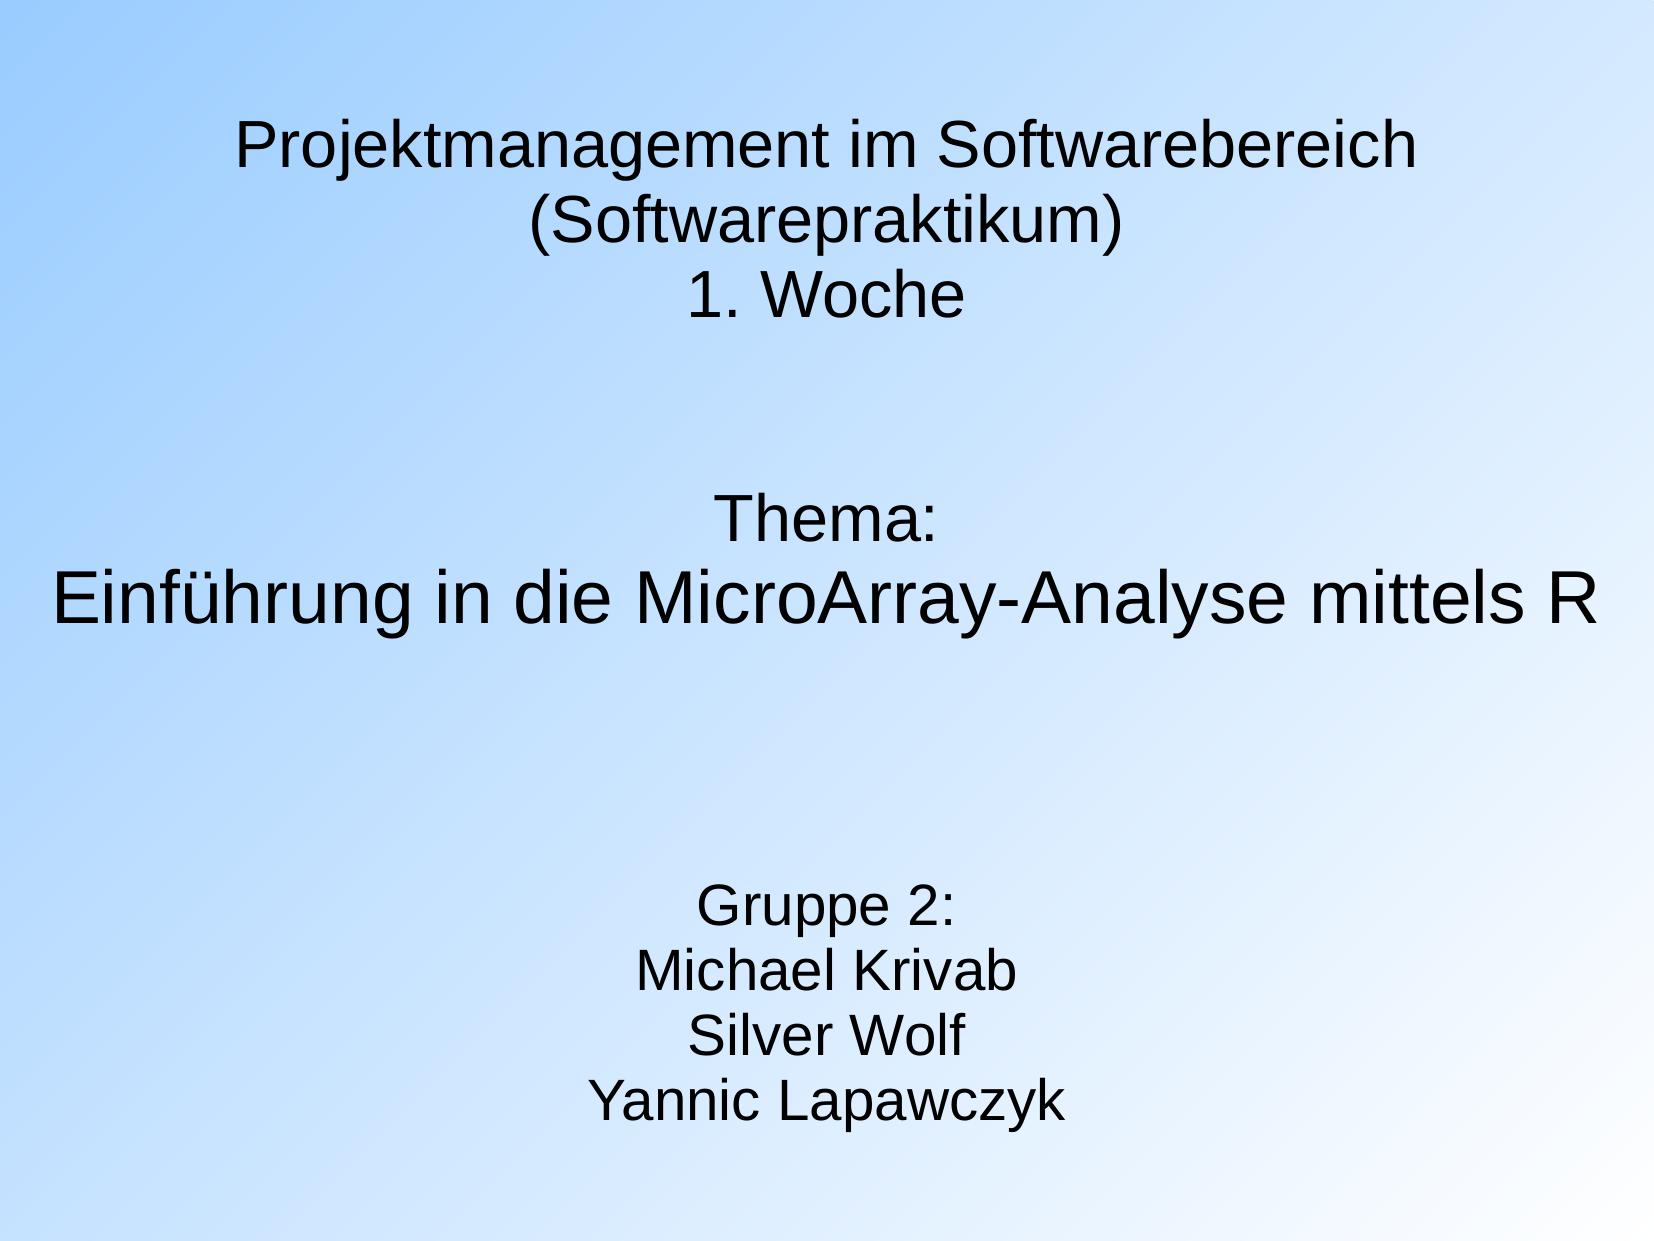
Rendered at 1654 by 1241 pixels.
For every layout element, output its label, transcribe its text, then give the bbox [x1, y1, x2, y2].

title Projektmanagement im Softwarebereich (Softwarepraktikum) 1. Woche Thema: Einführung in die MicroArray-Analyse mittels R Gruppe 2: Michael Krivab Silver Wolf Yannic Lapawczyk [0, 0, 1654, 1241]
